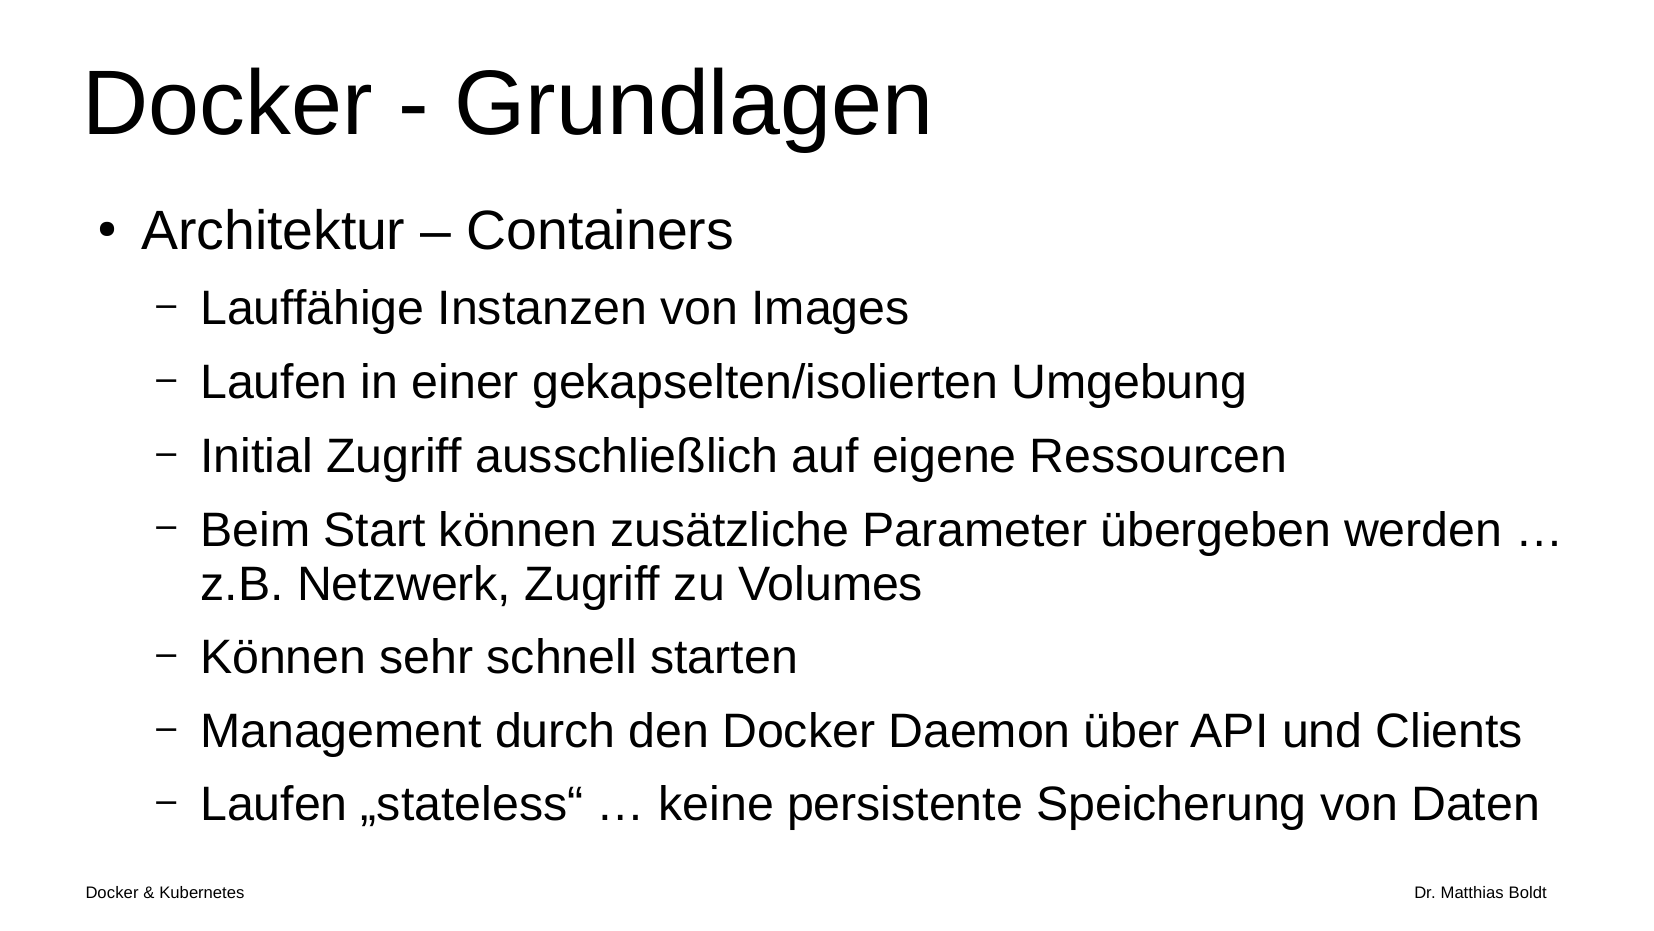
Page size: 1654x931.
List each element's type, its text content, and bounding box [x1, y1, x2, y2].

title Docker - Grundlagen [82, 25, 1571, 181]
list Architektur – Containers Lauffähige Instanzen von Images Laufen in einer gekapselten/isolierten Umgebung Initial Zugriff ausschließlich auf eigene Ressourcen Beim Start können zusätzliche Parameter übergeben werden … z.B. Netzwerk, Zugriff zu Volumes Können sehr schnell starten Management durch den Docker Daemon über API und Clients Laufen „stateless“ … keine persistente Speicherung von Daten [82, 199, 1571, 845]
text_box Docker & Kubernetes Dr. Matthias Boldt [70, 875, 1563, 910]
